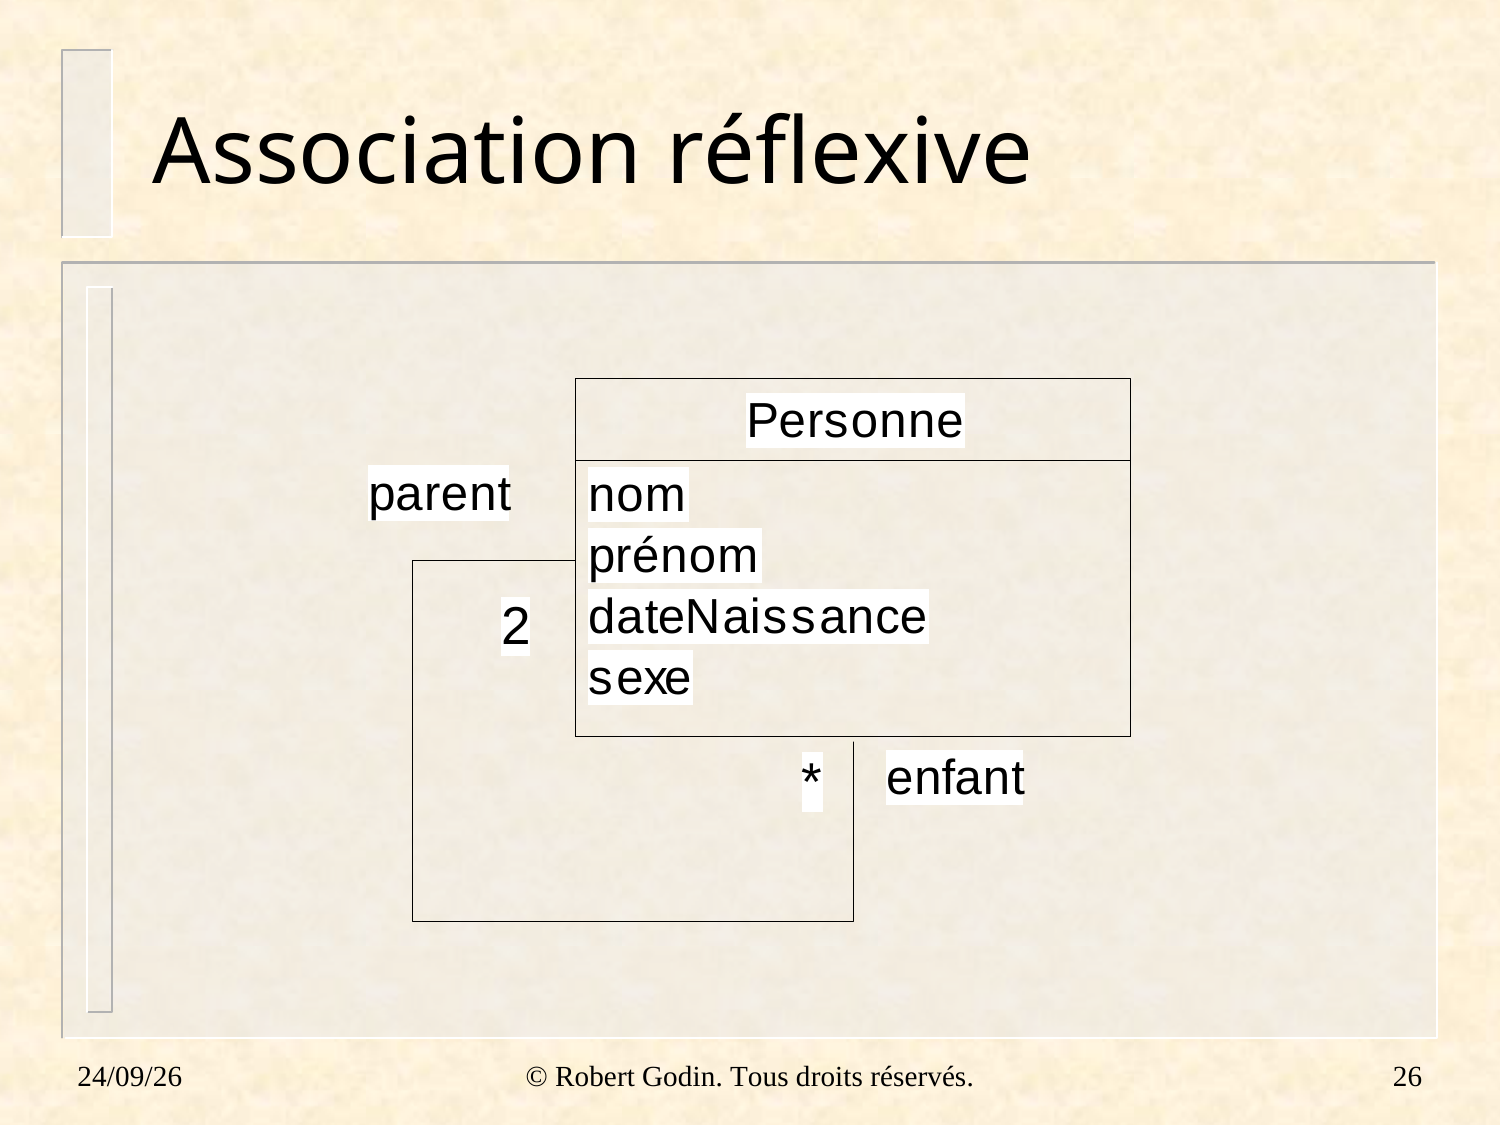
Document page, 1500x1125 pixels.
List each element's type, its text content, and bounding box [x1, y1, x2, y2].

text_box 31/05/21 [62, 1037, 376, 1113]
chart [312, 350, 1176, 987]
text_box <number> [1125, 1037, 1438, 1113]
title Association réflexive [137, 56, 1413, 238]
text_box © Robert Godin. Tous droits réservés. [512, 1037, 988, 1113]
picture [0, 0, 1500, 1125]
